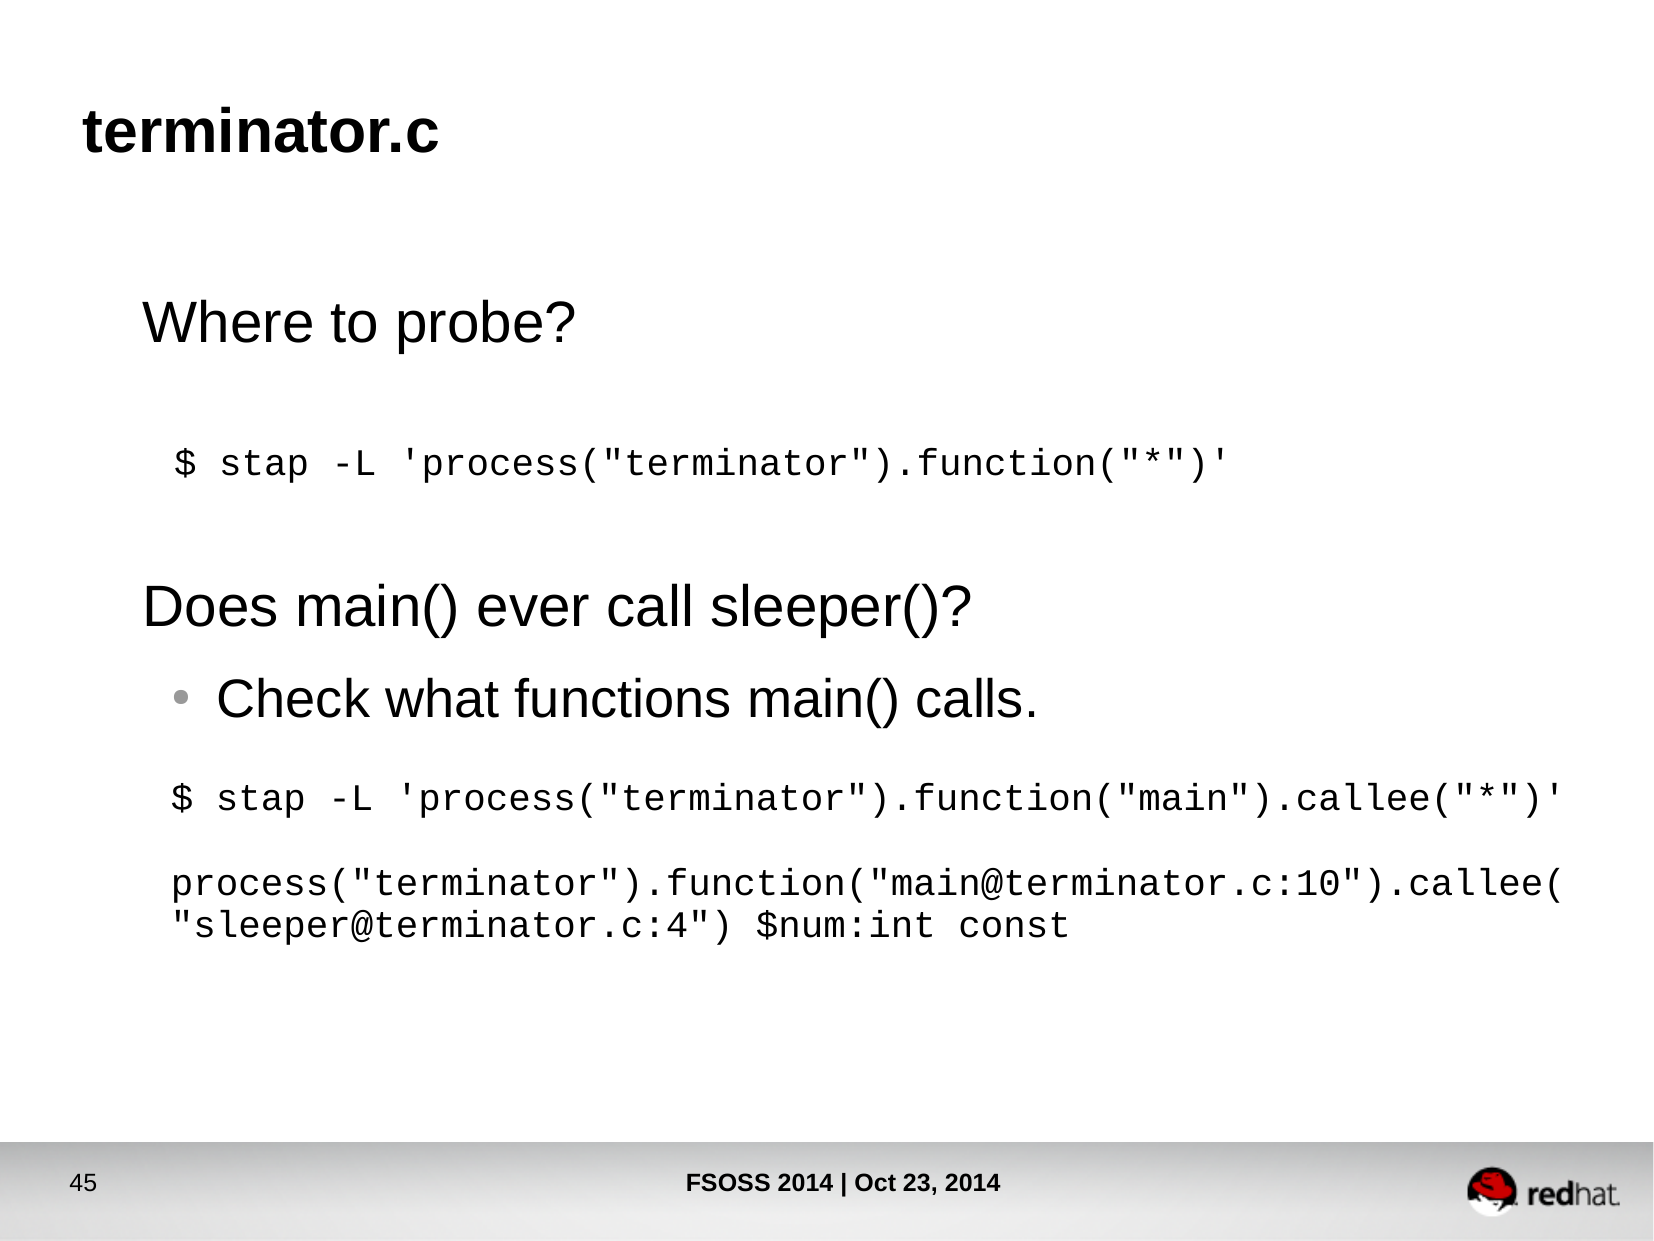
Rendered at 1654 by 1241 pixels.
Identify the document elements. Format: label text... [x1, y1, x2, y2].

title terminator.c [82, 49, 1571, 257]
text_box $ stap -L 'process("terminator").function("main").callee("*")' process("terminator").function("main@terminator.c:10").callee("sleeper@terminator.c:4") $num:int const [156, 771, 1591, 957]
text_box $ stap -L 'process("terminator").function("*")' [159, 437, 1465, 495]
picture [0, 1142, 1654, 1241]
list Where to probe? Does main() ever call sleeper()? Check what functions main() calls. [82, 290, 1571, 995]
